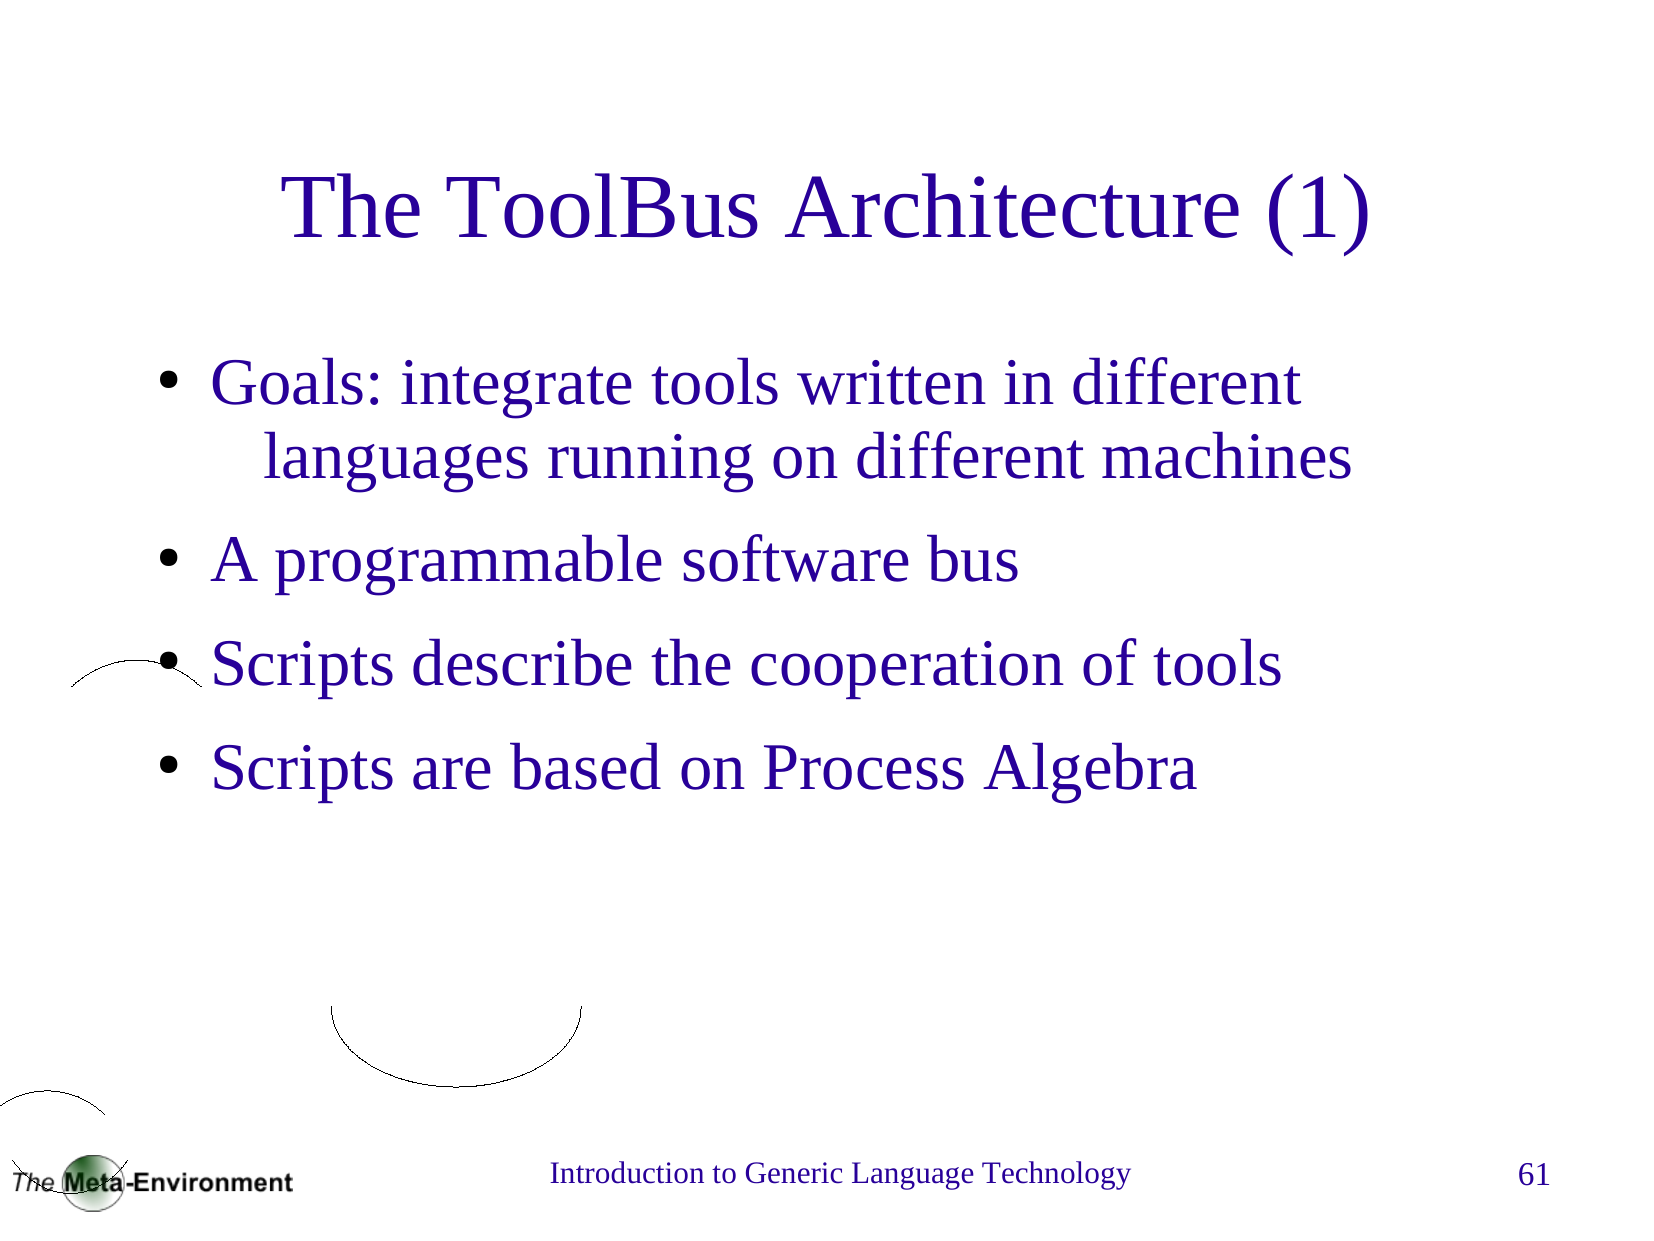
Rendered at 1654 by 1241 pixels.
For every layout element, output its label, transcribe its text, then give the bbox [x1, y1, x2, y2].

title The ToolBus Architecture (1) [121, 102, 1534, 311]
list Goals: integrate tools written in different languages running on different machines A programmable software bus Scripts describe the cooperation of tools Scripts are based on Process Algebra [121, 344, 1534, 1127]
picture [13, 1155, 293, 1212]
